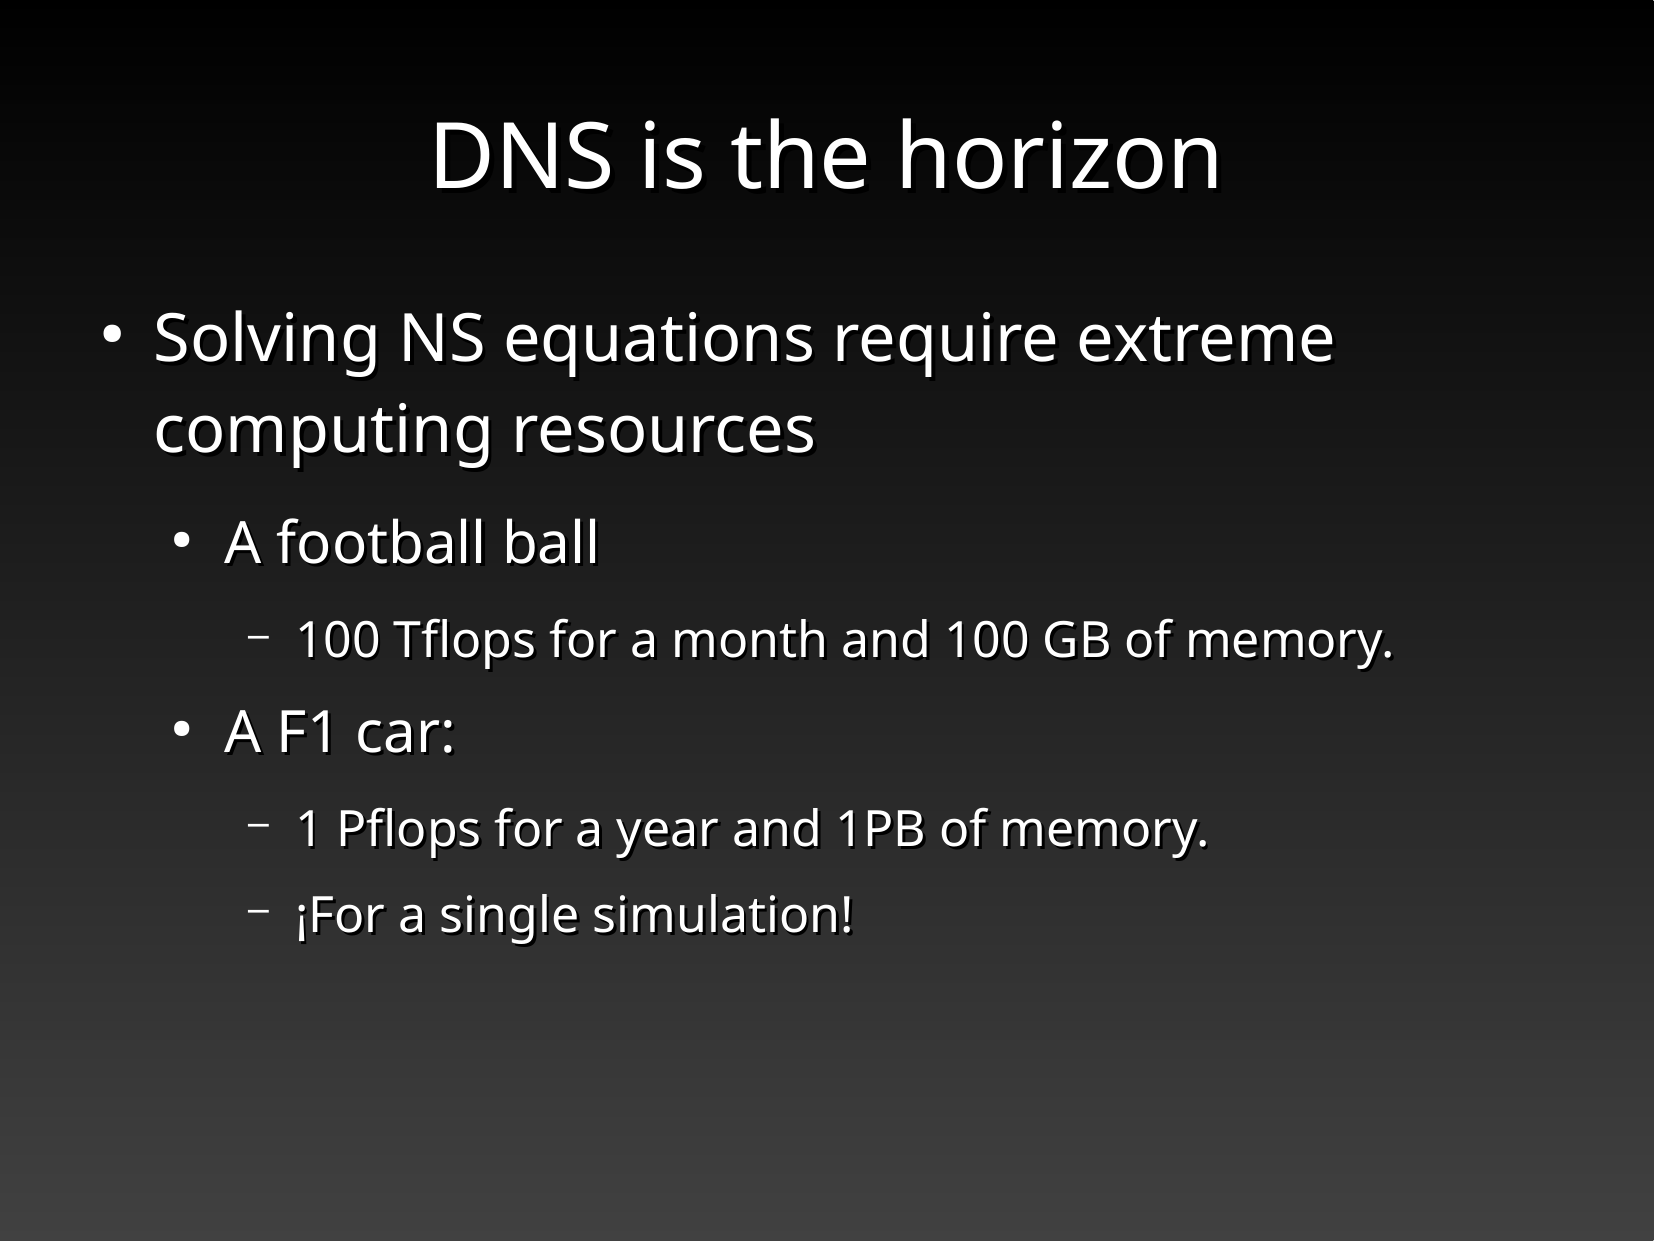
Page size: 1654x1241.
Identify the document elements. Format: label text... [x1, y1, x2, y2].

title DNS is the horizon [82, 49, 1571, 257]
list Solving NS equations require extreme computing resources A football ball 100 Tflops for a month and 100 GB of memory. A F1 car: 1 Pflops for a year and 1PB of memory. ¡For a single simulation! [82, 290, 1571, 1109]
